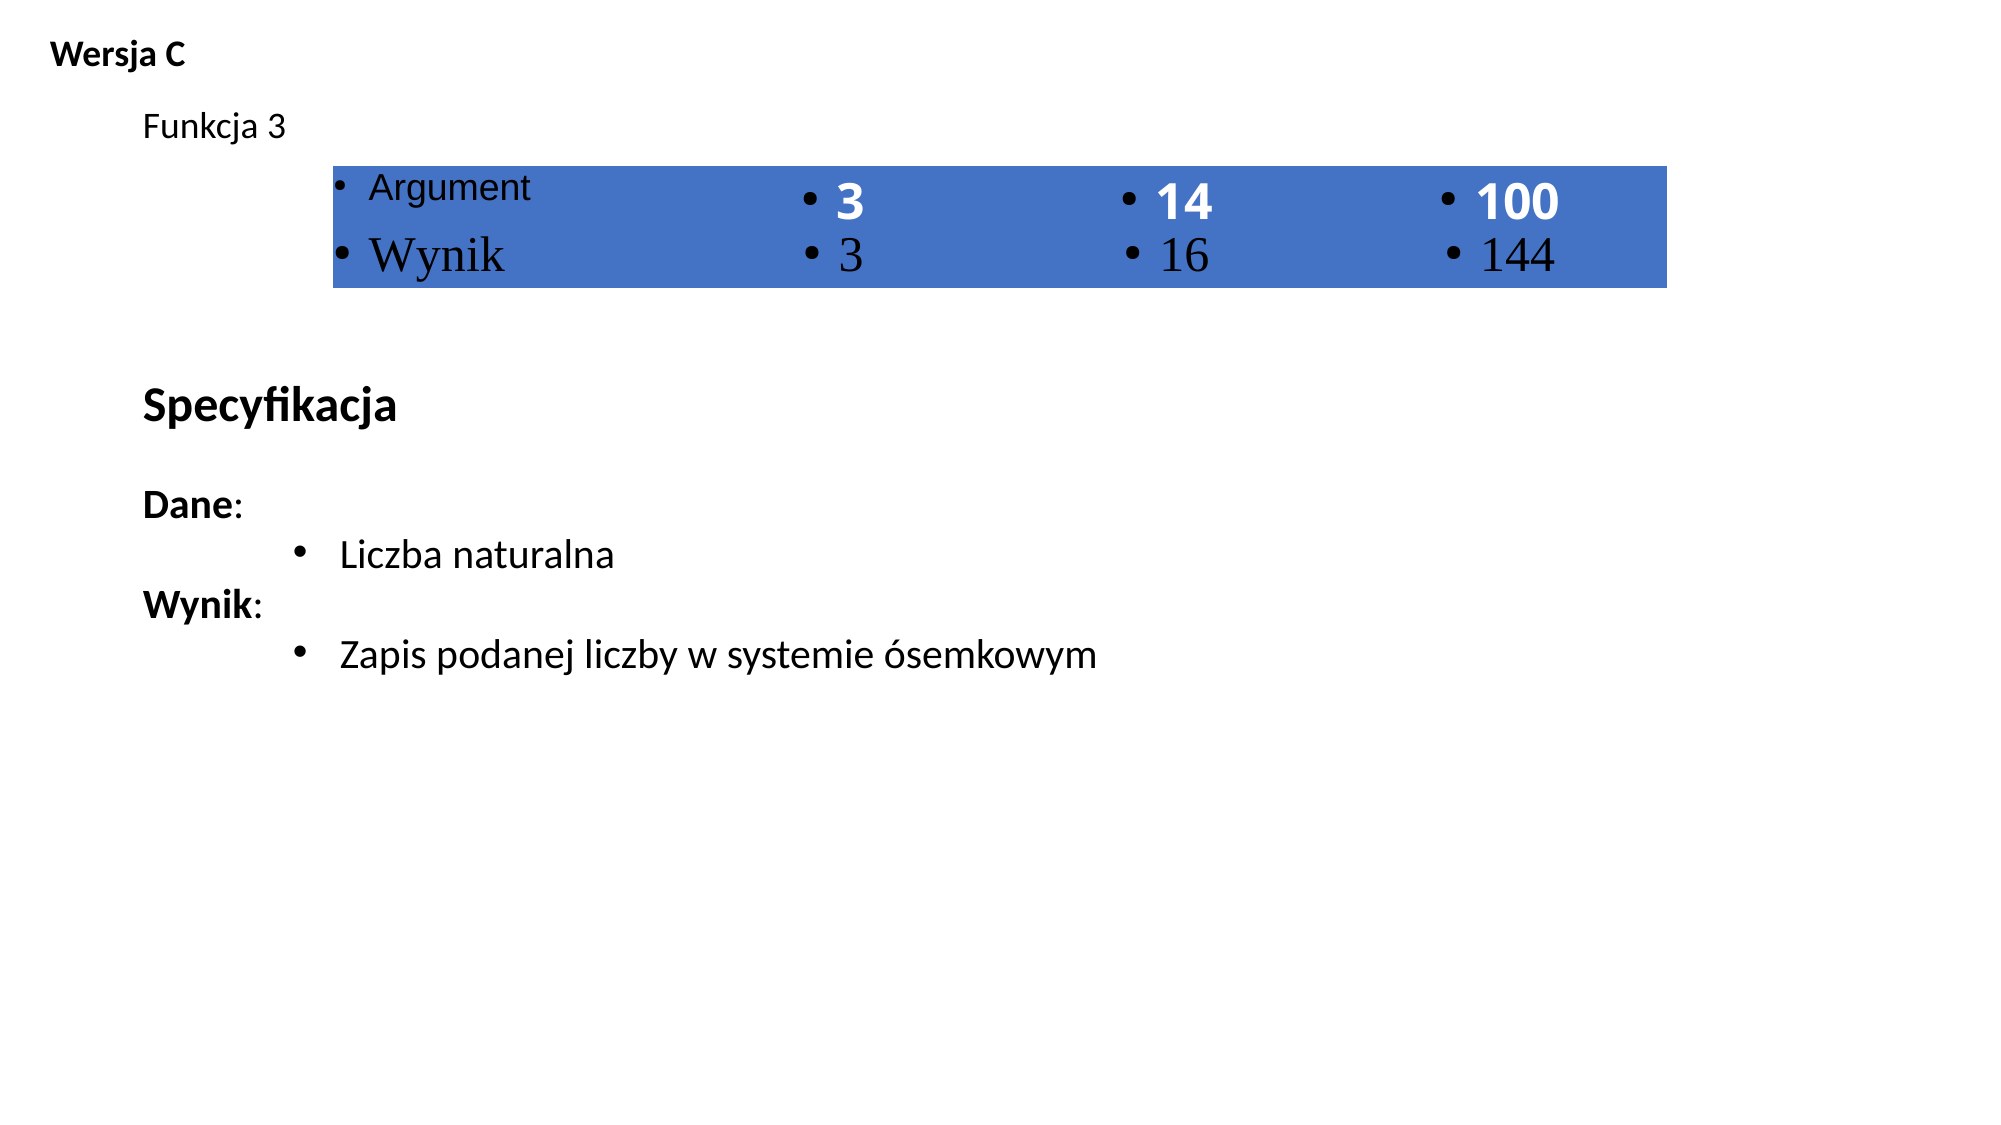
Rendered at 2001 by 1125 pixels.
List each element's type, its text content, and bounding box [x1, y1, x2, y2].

table_cell 144 [1333, 227, 1667, 288]
text_box Funkcja 3 [127, 94, 394, 155]
table_cell Wynik [333, 227, 667, 288]
text_box Specyfikacja Dane: Liczba naturalna Wynik: Zapis podanej liczby w systemie ósemkowym [127, 364, 1667, 688]
table_header 100 [1333, 166, 1667, 227]
table_header 14 [1000, 166, 1333, 227]
table_cell 16 [1000, 227, 1333, 288]
table_header Argument [333, 166, 667, 227]
table_header 3 [667, 166, 1000, 227]
text_box Wersja C [34, 21, 203, 83]
table_cell 3 [667, 227, 1000, 288]
